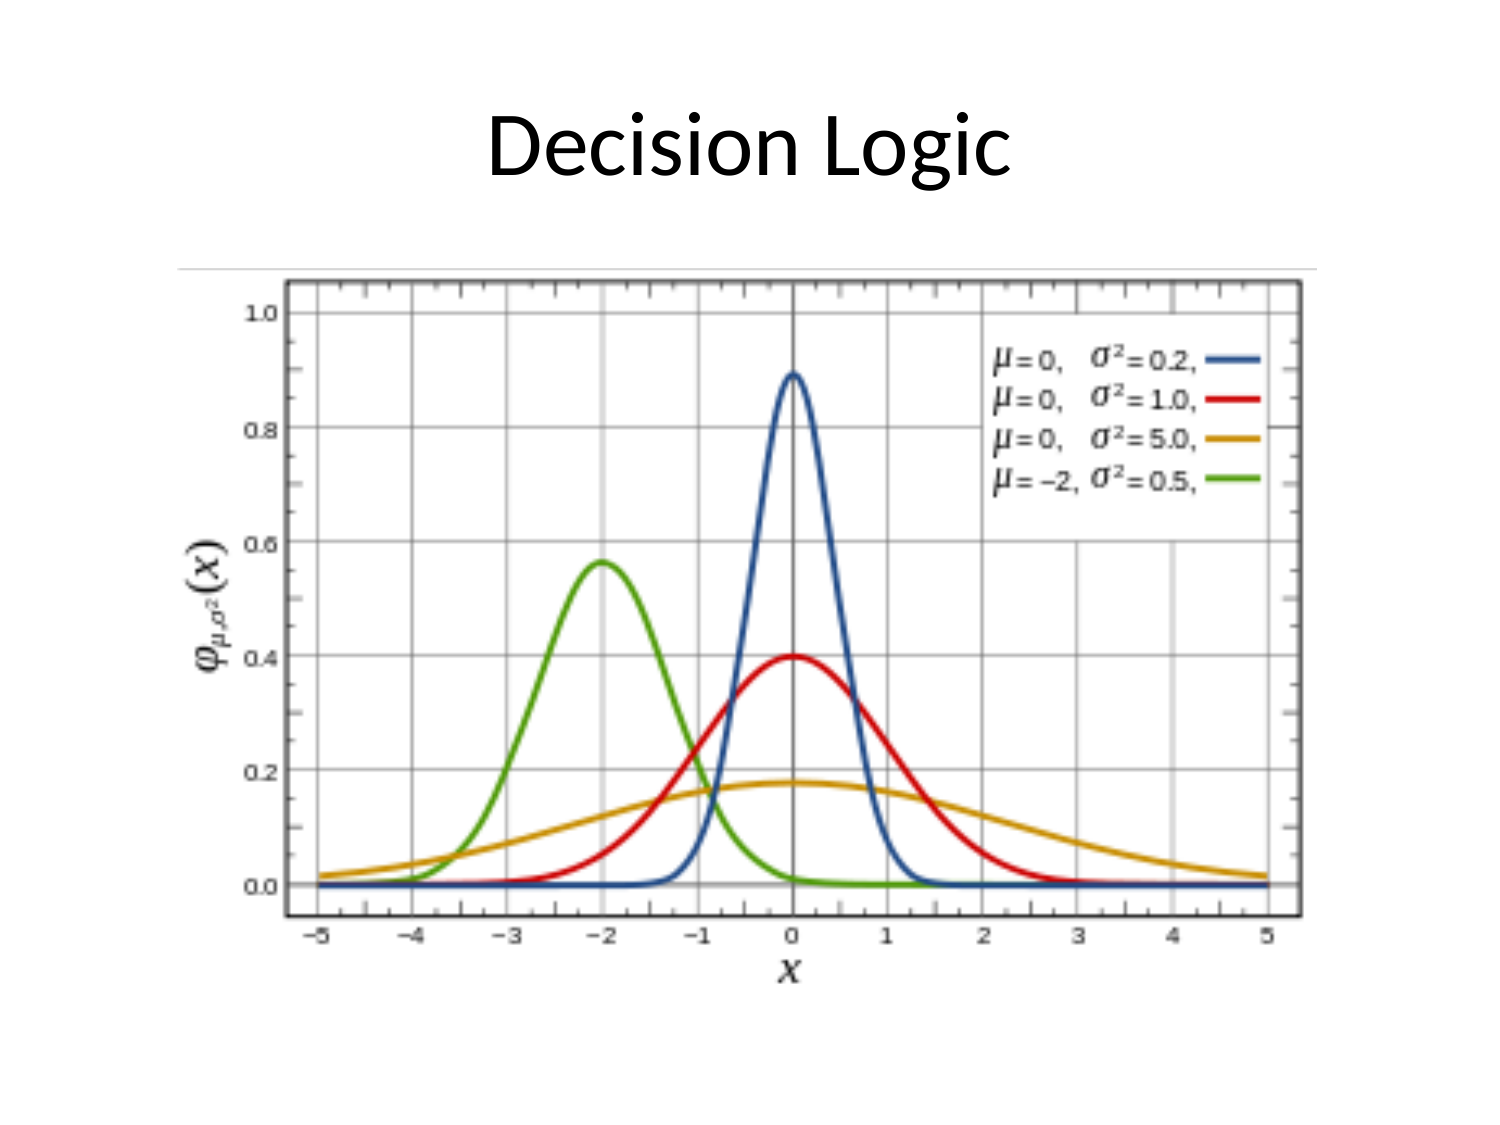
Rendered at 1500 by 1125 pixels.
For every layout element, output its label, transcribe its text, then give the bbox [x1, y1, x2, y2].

picture [177, 267, 1317, 997]
title Decision Logic [75, 45, 1425, 233]
